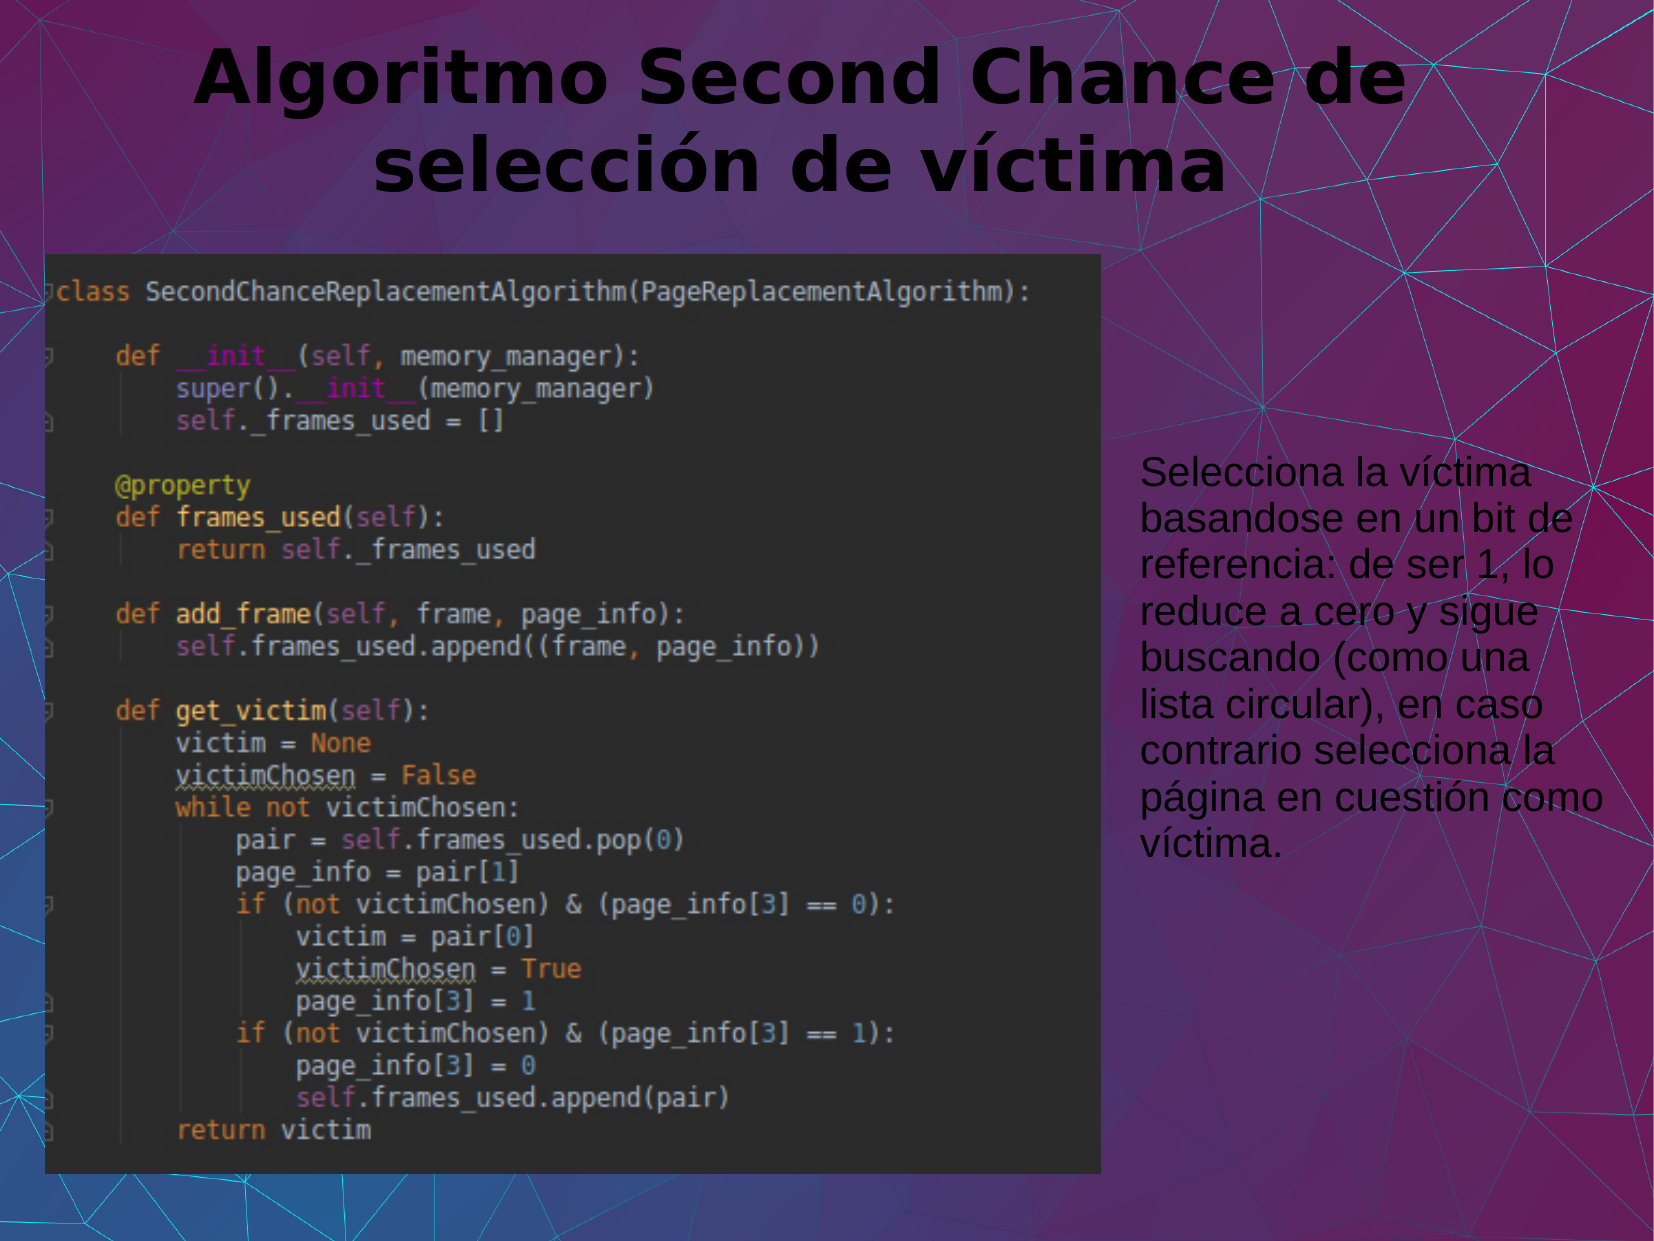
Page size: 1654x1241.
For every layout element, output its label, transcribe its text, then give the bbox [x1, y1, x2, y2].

title Algoritmo Second Chance de selección de víctima [161, 17, 1441, 226]
text_box Selecciona la víctima basandose en un bit de referencia: de ser 1, lo reduce a cero y sigue buscando (como una lista circular), en caso contrario selecciona la página en cuestión como víctima. [1125, 255, 1621, 1156]
picture [0, 0, 1654, 1241]
